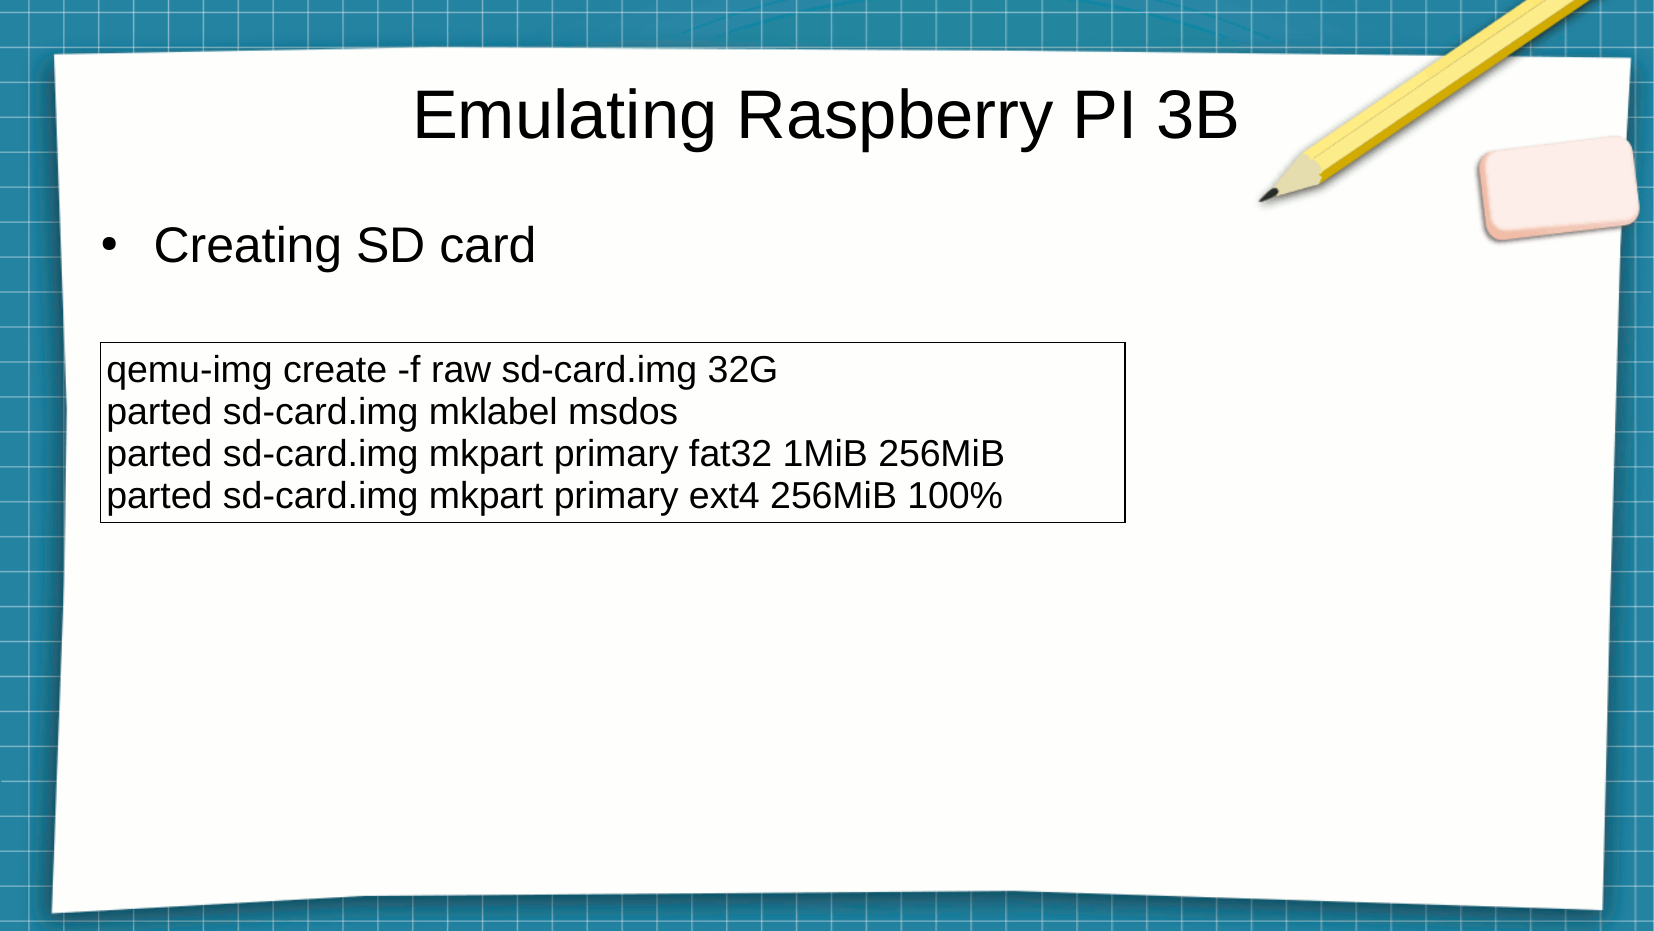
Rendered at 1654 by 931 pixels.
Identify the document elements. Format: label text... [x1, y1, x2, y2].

table_header qemu-img create -f raw sd-card.img 32G parted sd-card.img mklabel msdos parted sd-card.img mkpart primary fat32 1MiB 256MiB parted sd-card.img mkpart primary ext4 256MiB 100% [101, 343, 1124, 522]
title Emulating Raspberry PI 3B [82, 37, 1571, 193]
list Creating SD card [82, 217, 1571, 758]
picture [0, 0, 1654, 931]
